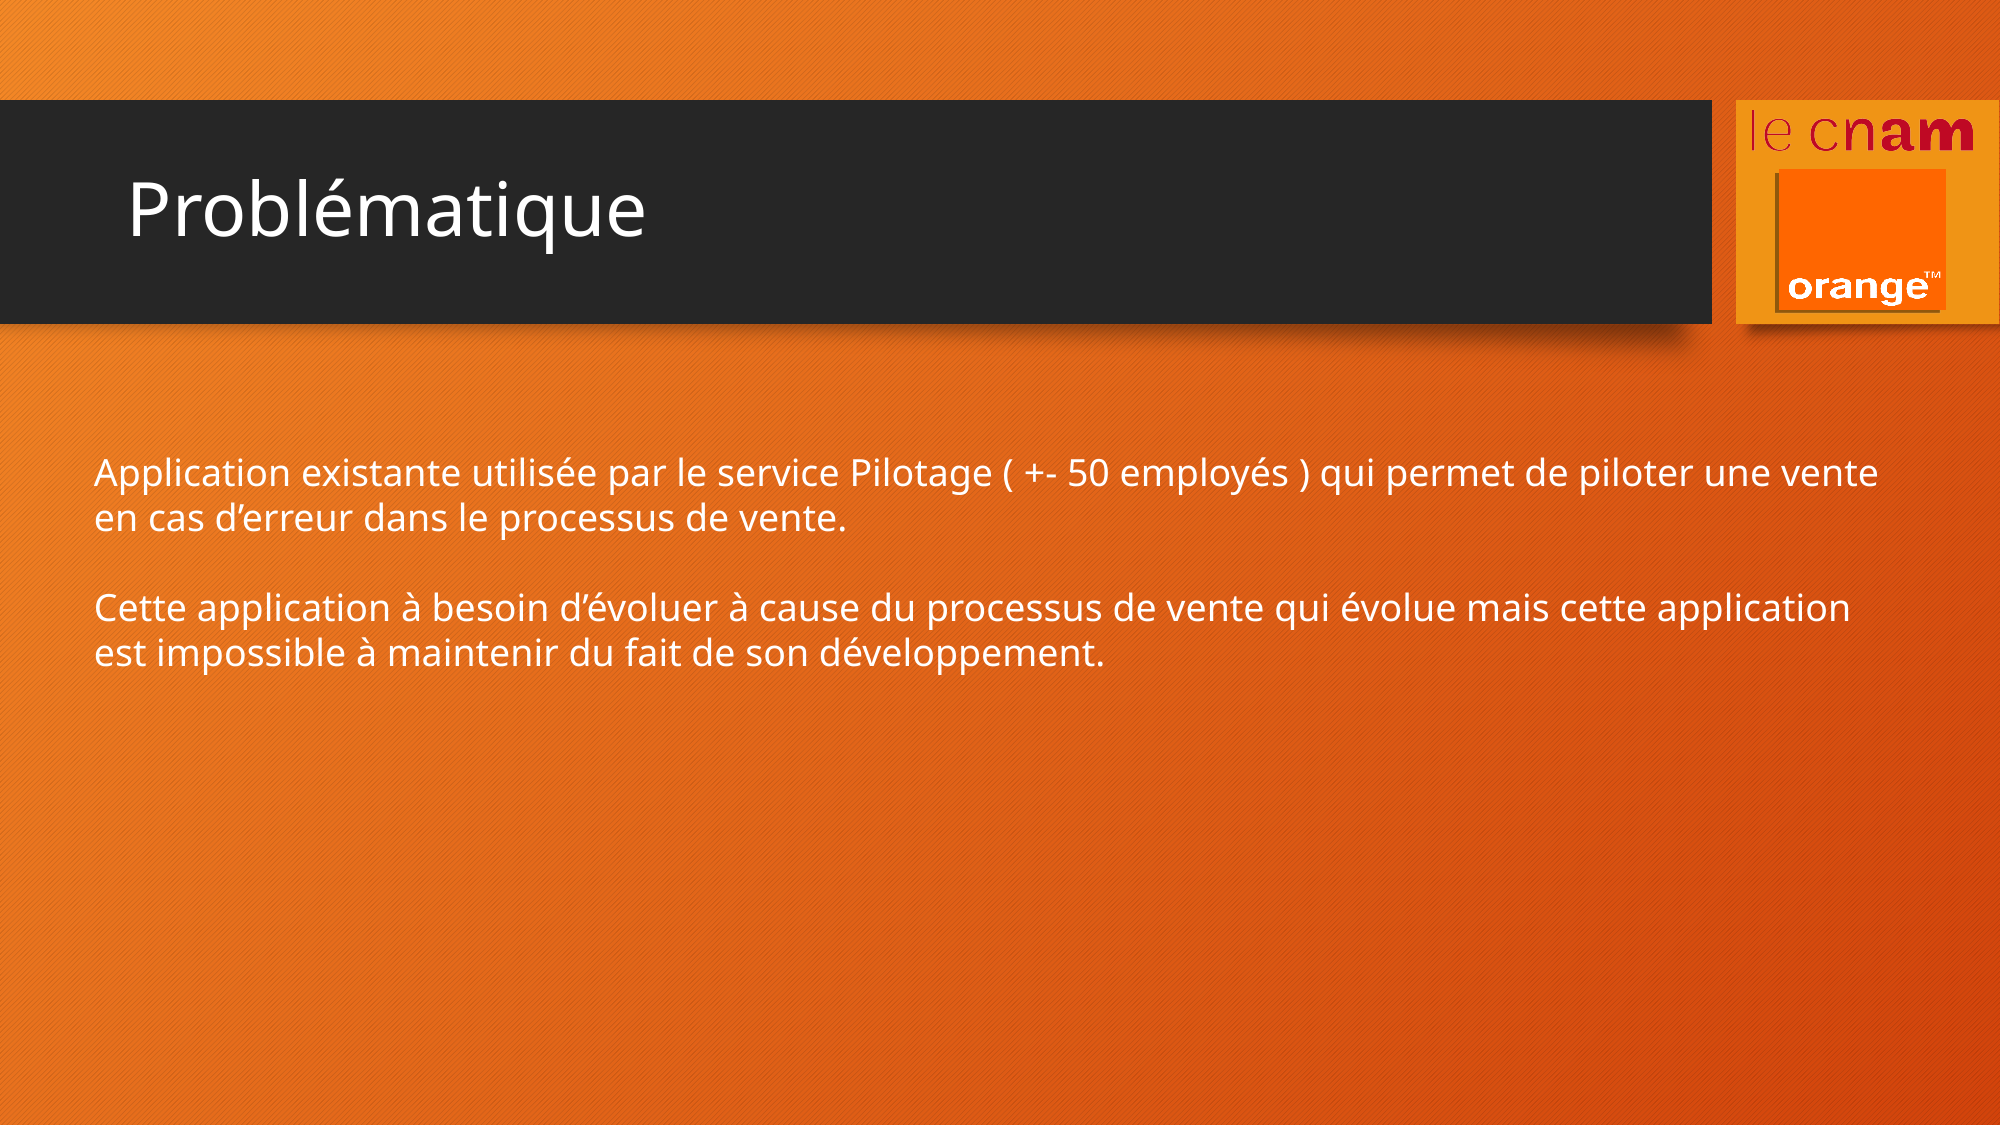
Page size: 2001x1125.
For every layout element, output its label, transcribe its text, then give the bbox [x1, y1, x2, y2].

title Problématique [111, 123, 1689, 301]
picture [1779, 169, 1946, 310]
picture [1752, 110, 1973, 151]
text_box Application existante utilisée par le service Pilotage ( +- 50 employés ) qui permet de piloter une vente en cas d’erreur dans le processus de vente. Cette application à besoin d’évoluer à cause du processus de vente qui évolue mais cette application est impossible à maintenir du fait de son développement. [79, 441, 1922, 684]
